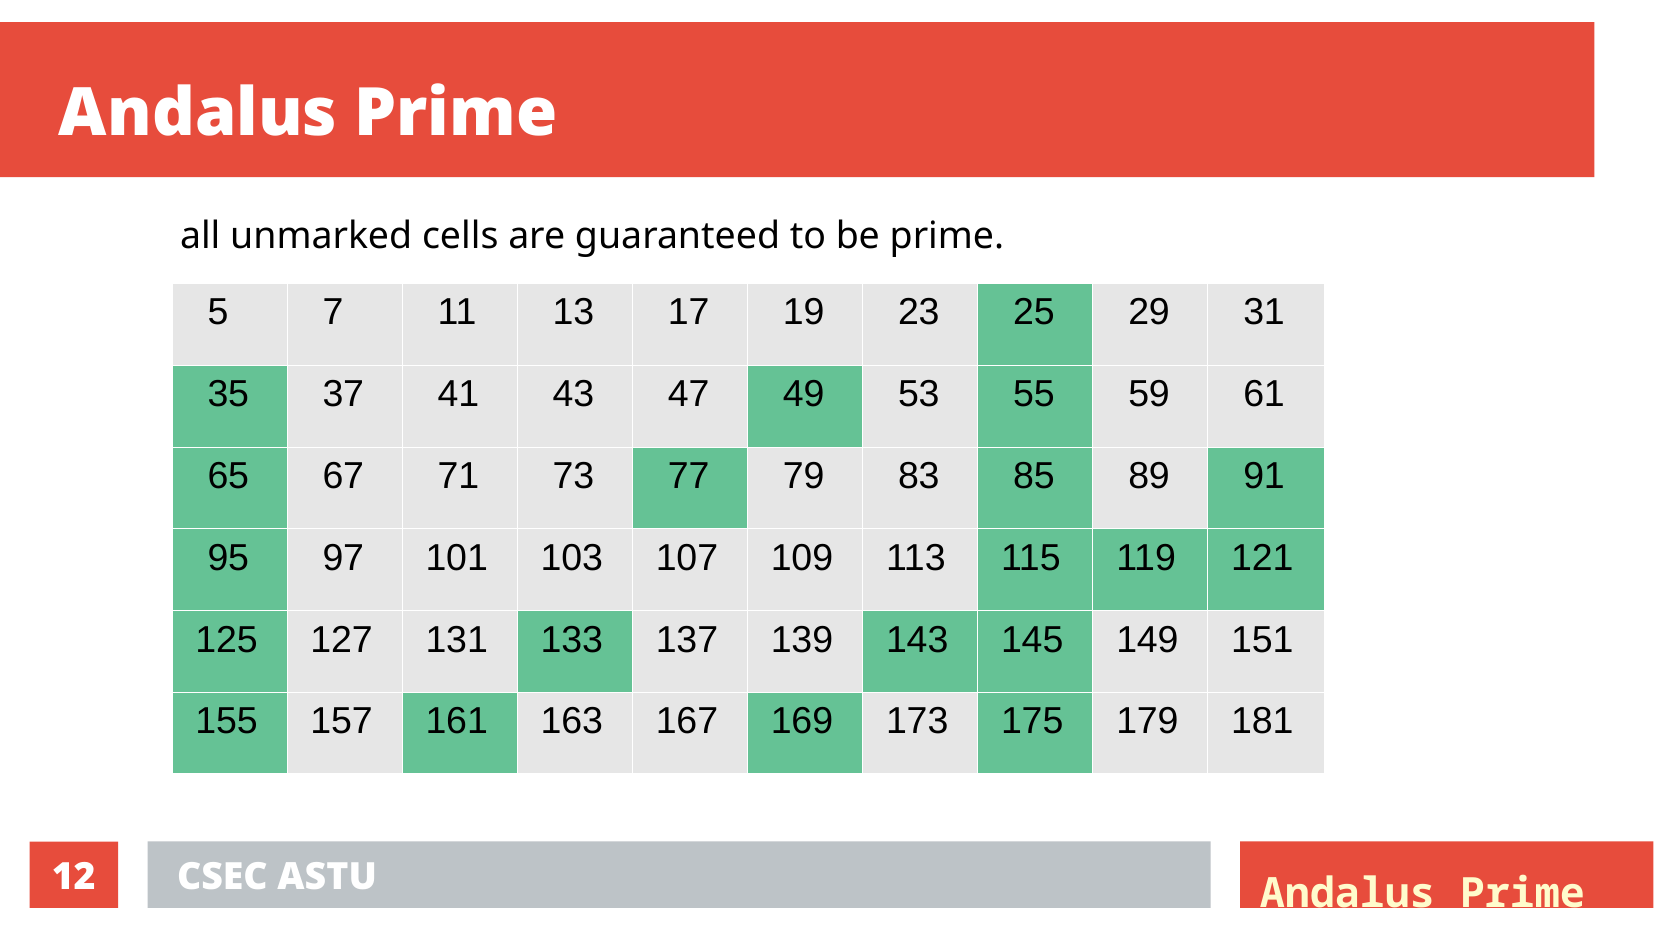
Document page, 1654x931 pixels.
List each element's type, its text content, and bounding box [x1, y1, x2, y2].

table_header 13 [518, 284, 632, 365]
table_cell 89 [1093, 448, 1207, 528]
table_header 23 [863, 284, 977, 365]
table_cell 67 [288, 448, 402, 528]
table_cell 109 [748, 529, 862, 610]
table_cell 173 [863, 693, 977, 773]
table_header 29 [1093, 284, 1207, 365]
title Andalus Prime [59, 44, 1595, 156]
table_cell 43 [518, 366, 632, 447]
table_cell 65 [173, 448, 287, 528]
text_box Andalus Prime [1245, 855, 1636, 912]
table_cell 121 [1208, 529, 1324, 610]
table_cell 47 [633, 366, 747, 447]
table_cell 61 [1208, 366, 1324, 447]
table_cell 113 [863, 529, 977, 610]
table_cell 151 [1208, 611, 1324, 692]
table_header 31 [1208, 284, 1324, 365]
table_cell 179 [1093, 693, 1207, 773]
table_cell 149 [1093, 611, 1207, 692]
table_cell 35 [173, 366, 287, 447]
table_cell 125 [173, 611, 287, 692]
table_cell 49 [748, 366, 862, 447]
table_header 17 [633, 284, 747, 365]
table_cell 91 [1208, 448, 1324, 528]
table_cell 131 [403, 611, 517, 692]
table_cell 71 [403, 448, 517, 528]
table_cell 127 [288, 611, 402, 692]
table_cell 115 [978, 529, 1092, 610]
table_header 19 [748, 284, 862, 365]
table_cell 77 [633, 448, 747, 528]
table_cell 41 [403, 366, 517, 447]
table_cell 167 [633, 693, 747, 773]
table_cell 157 [288, 693, 402, 773]
table_cell 37 [288, 366, 402, 447]
table_cell 175 [978, 693, 1092, 773]
table_cell 101 [403, 529, 517, 610]
list [59, 213, 1565, 820]
table_cell 55 [978, 366, 1092, 447]
table_cell 163 [518, 693, 632, 773]
table_cell 169 [748, 693, 862, 773]
table_cell 53 [863, 366, 977, 447]
table_header 11 [403, 284, 517, 365]
table_cell 133 [518, 611, 632, 692]
table_cell 155 [173, 693, 287, 773]
table_cell 83 [863, 448, 977, 528]
table_cell 79 [748, 448, 862, 528]
table_cell 145 [978, 611, 1092, 692]
table_cell 139 [748, 611, 862, 692]
table_header 5 [173, 284, 287, 365]
table_cell 137 [633, 611, 747, 692]
table_cell 103 [518, 529, 632, 610]
table_cell 95 [173, 529, 287, 610]
table_header 25 [978, 284, 1092, 365]
table_cell 143 [863, 611, 977, 692]
table_cell 107 [633, 529, 747, 610]
table_cell 97 [288, 529, 402, 610]
table_header 7 [288, 284, 402, 365]
text_box all unmarked cells are guaranteed to be prime. [165, 201, 1467, 264]
table_cell 119 [1093, 529, 1207, 610]
table_cell 73 [518, 448, 632, 528]
table_cell 181 [1208, 693, 1324, 773]
table_cell 59 [1093, 366, 1207, 447]
table_cell 85 [978, 448, 1092, 528]
table_cell 161 [403, 693, 517, 773]
